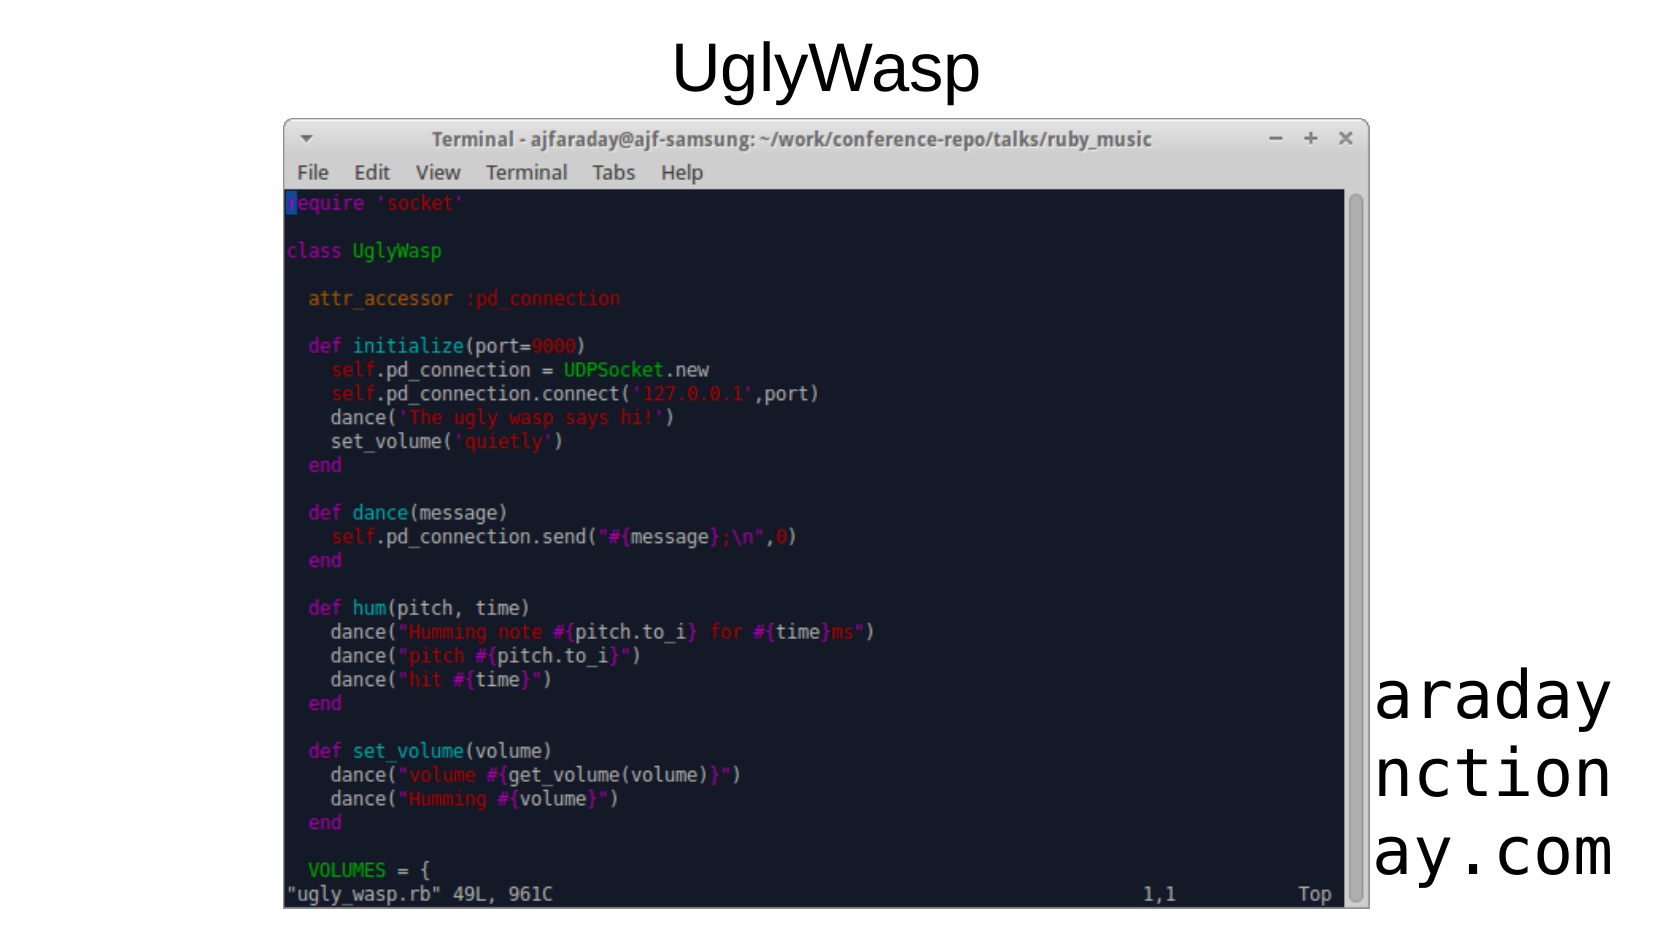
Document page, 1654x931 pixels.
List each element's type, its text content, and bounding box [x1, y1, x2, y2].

title UglyWasp [82, 23, 1571, 111]
picture [283, 118, 1370, 909]
text_box Andrew Faraday @MarmiteJunction Andrewfaraday.com [1370, 649, 1630, 898]
